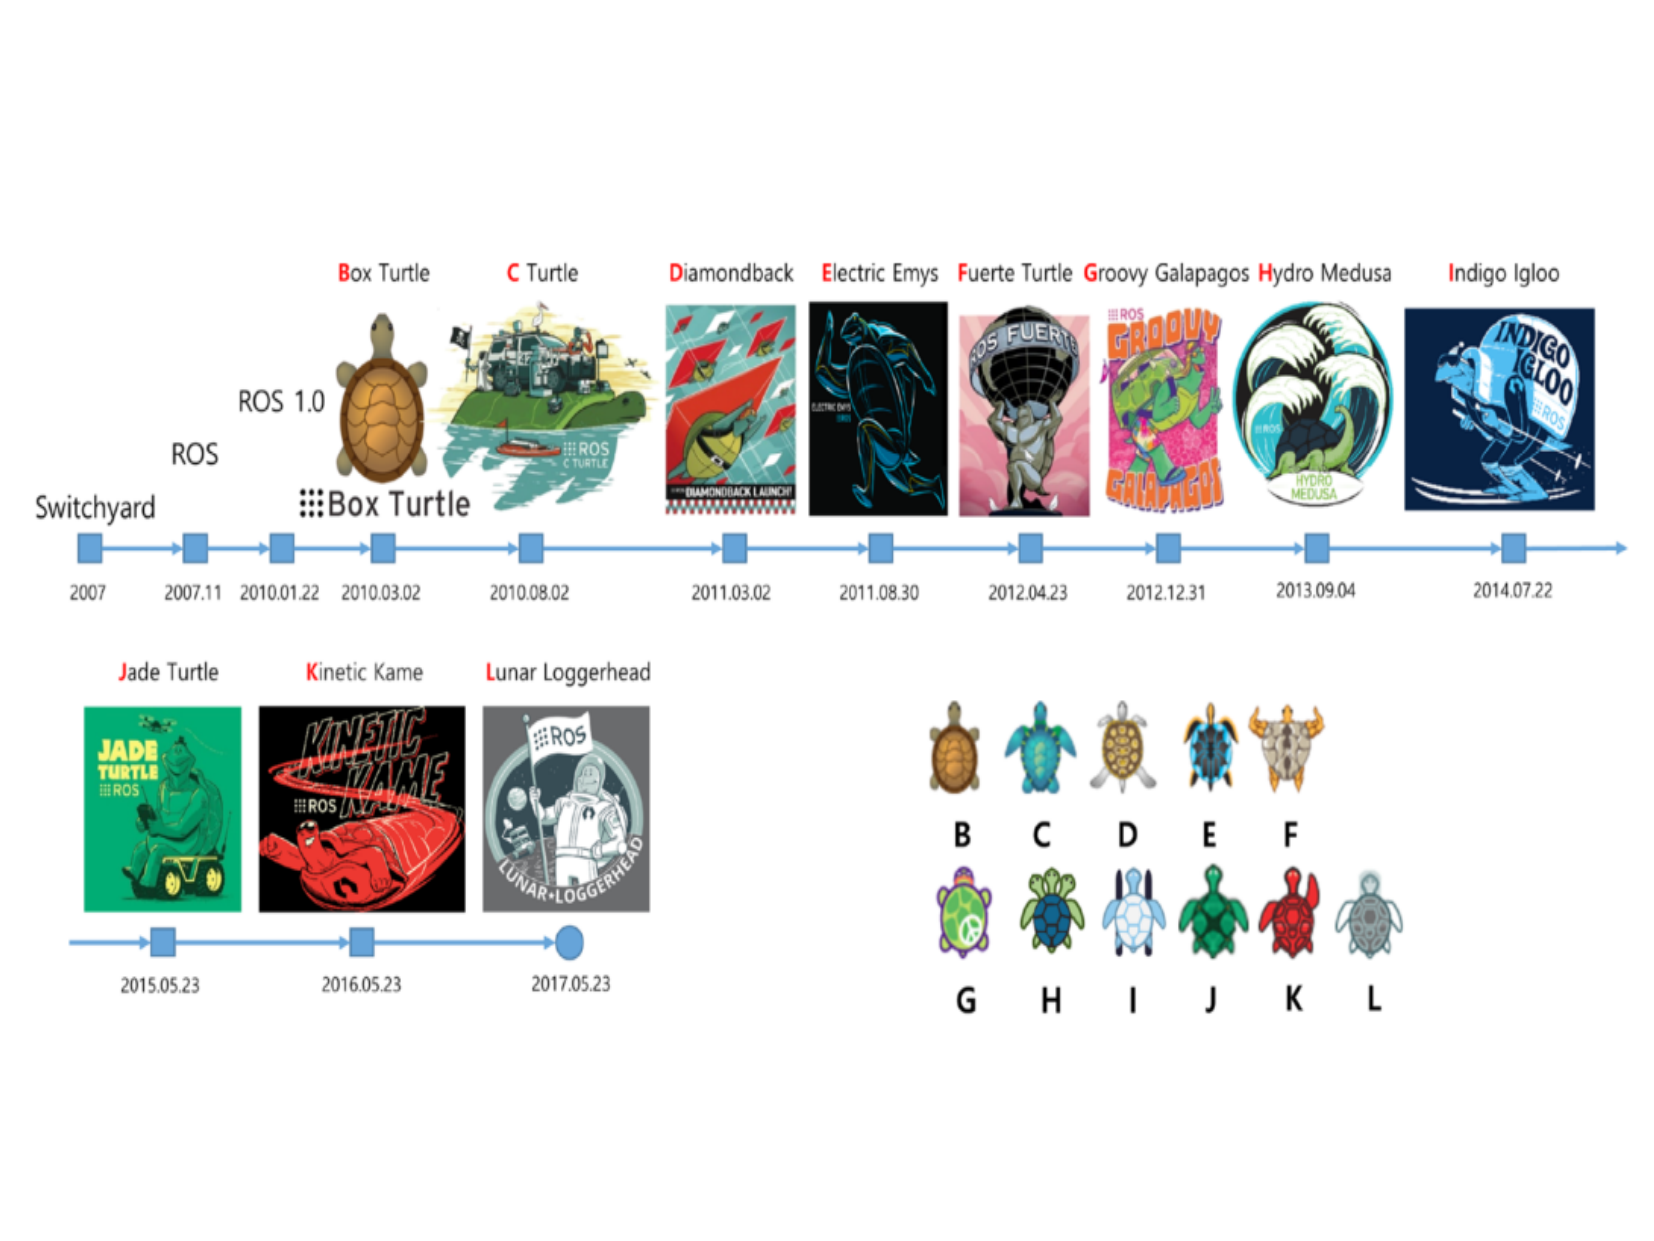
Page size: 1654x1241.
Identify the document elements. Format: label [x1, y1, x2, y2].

picture [0, 212, 1642, 1052]
